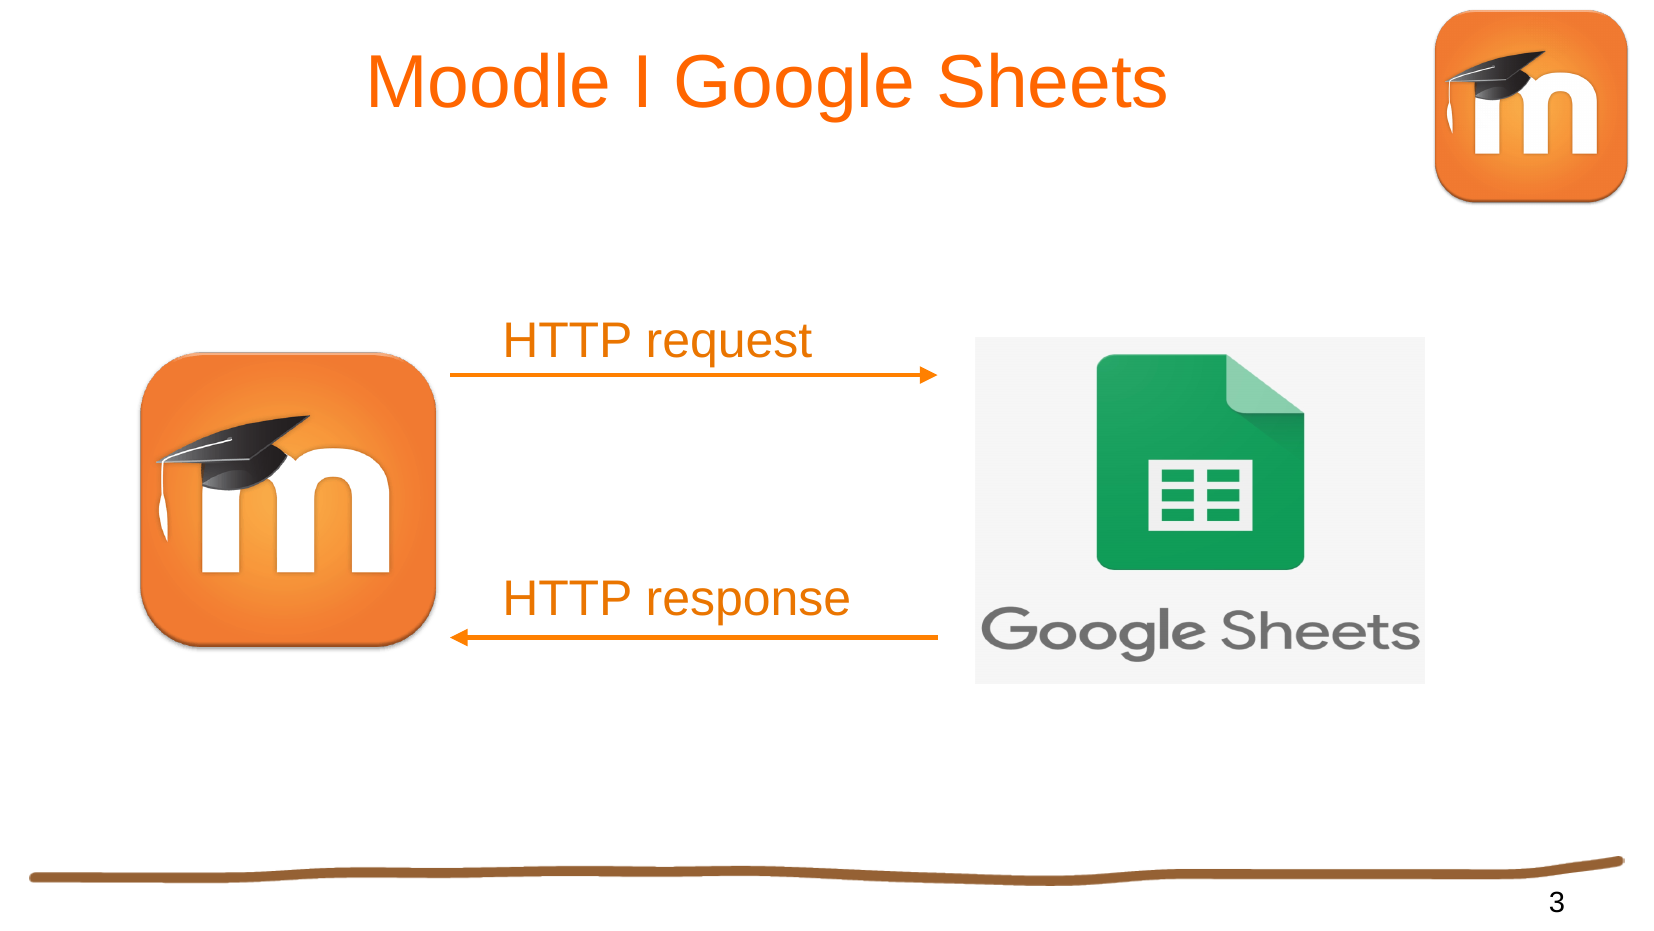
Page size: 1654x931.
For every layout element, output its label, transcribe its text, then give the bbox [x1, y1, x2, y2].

picture [1425, 0, 1637, 212]
title Moodle I Google Sheets [88, 29, 1425, 133]
picture [29, 856, 1625, 886]
text_box HTTP response [487, 562, 901, 634]
picture [975, 337, 1425, 684]
picture [125, 337, 451, 662]
text_box HTTP request [487, 304, 901, 376]
